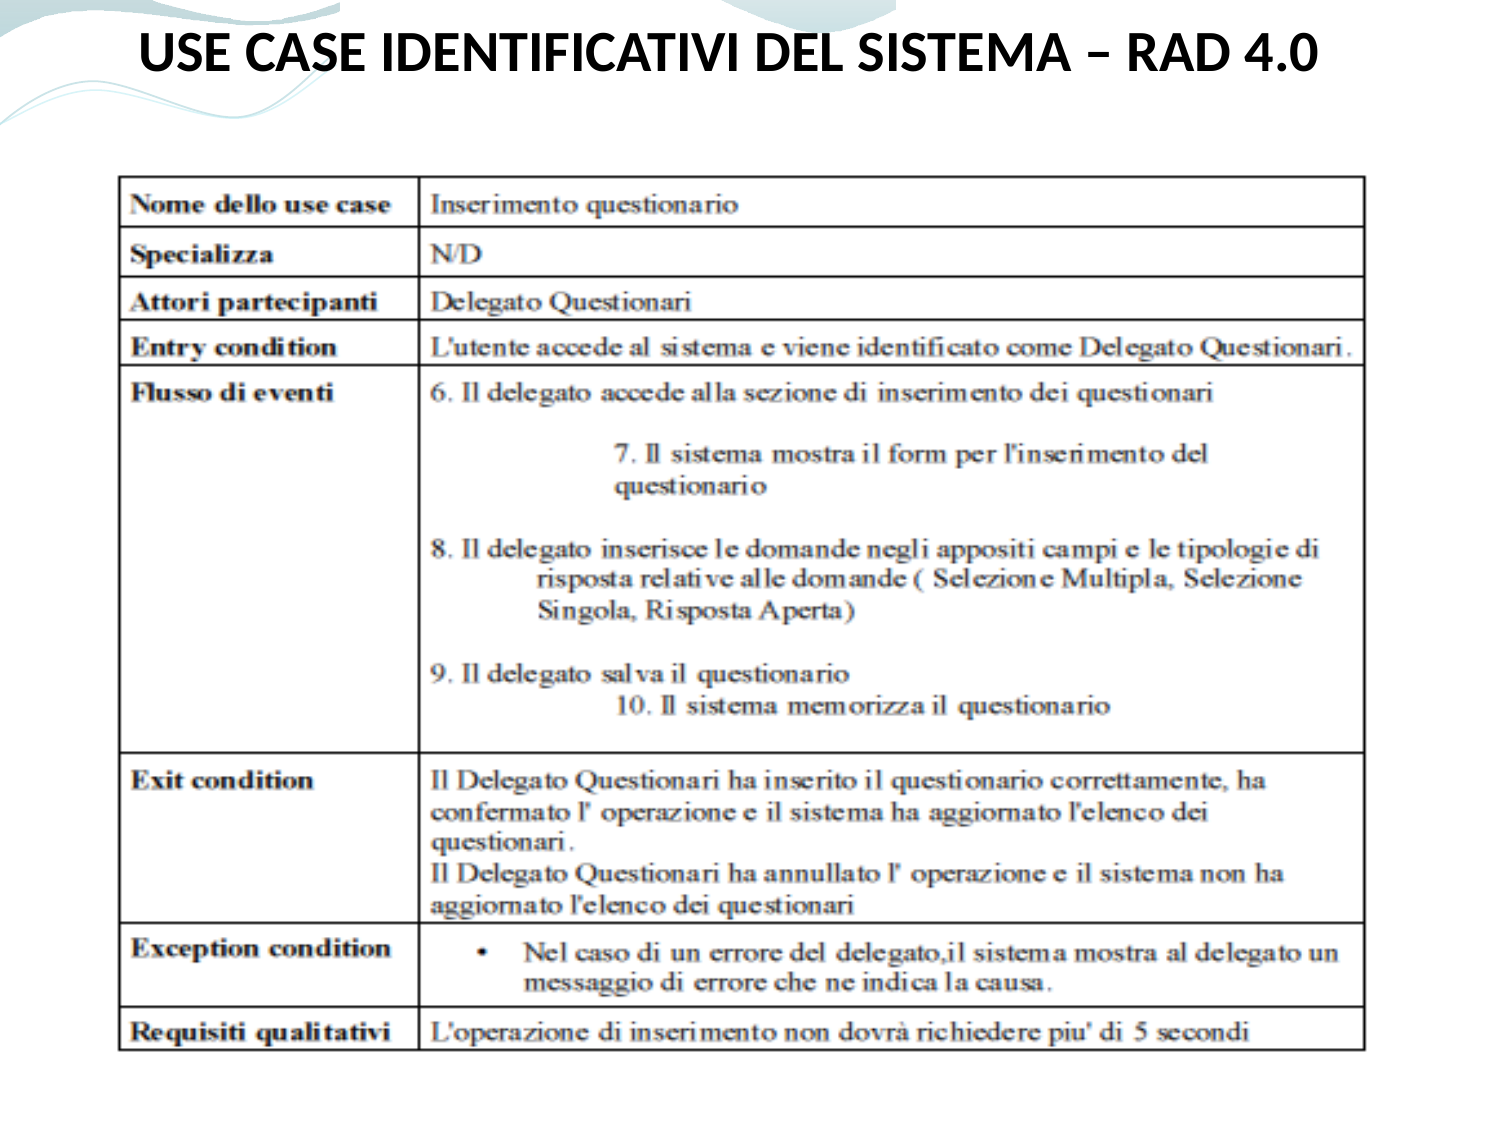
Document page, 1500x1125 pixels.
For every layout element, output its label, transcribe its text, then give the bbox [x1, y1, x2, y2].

text_box USE CASE IDENTIFICATIVI DEL SISTEMA – RAD 4.0 [123, 20, 1335, 107]
picture [106, 165, 1382, 1063]
